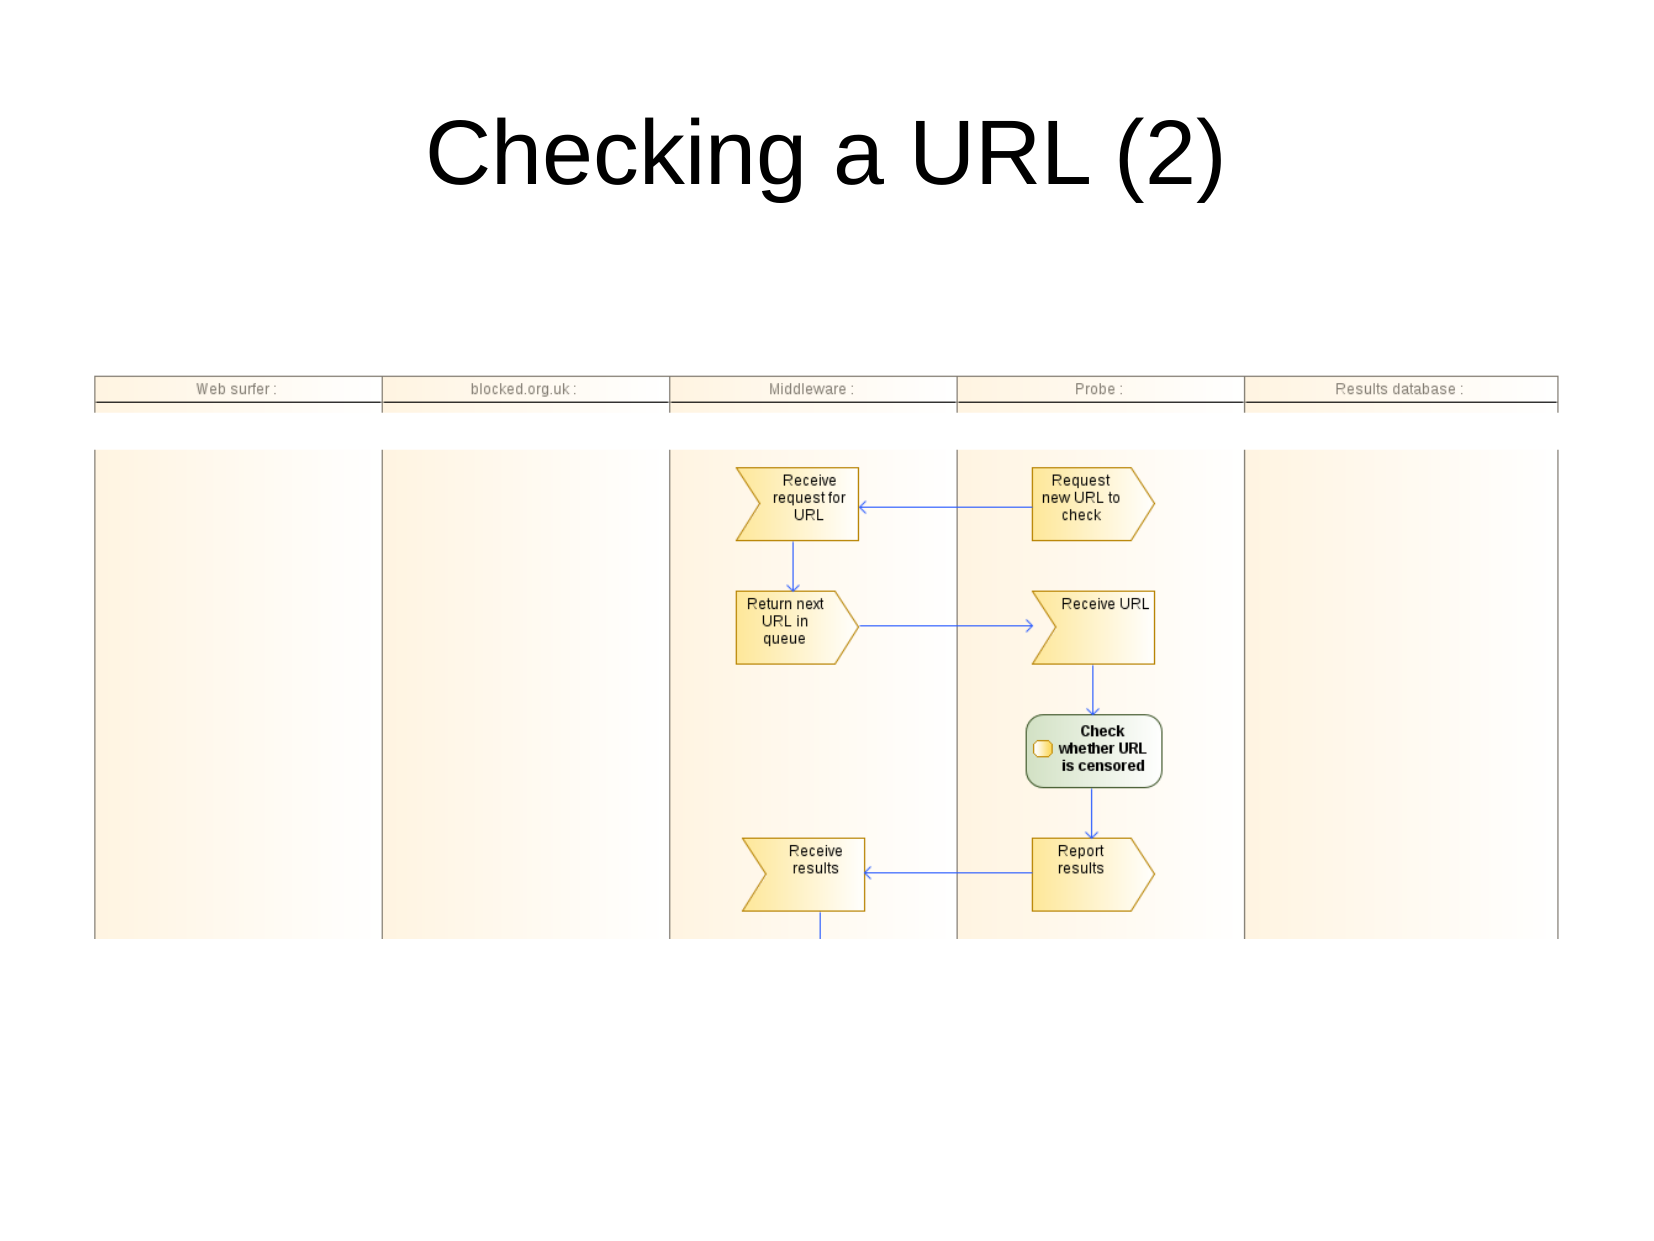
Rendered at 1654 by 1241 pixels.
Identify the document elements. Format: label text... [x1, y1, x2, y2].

title Checking a URL (2) [82, 49, 1571, 257]
picture [82, 361, 1571, 939]
